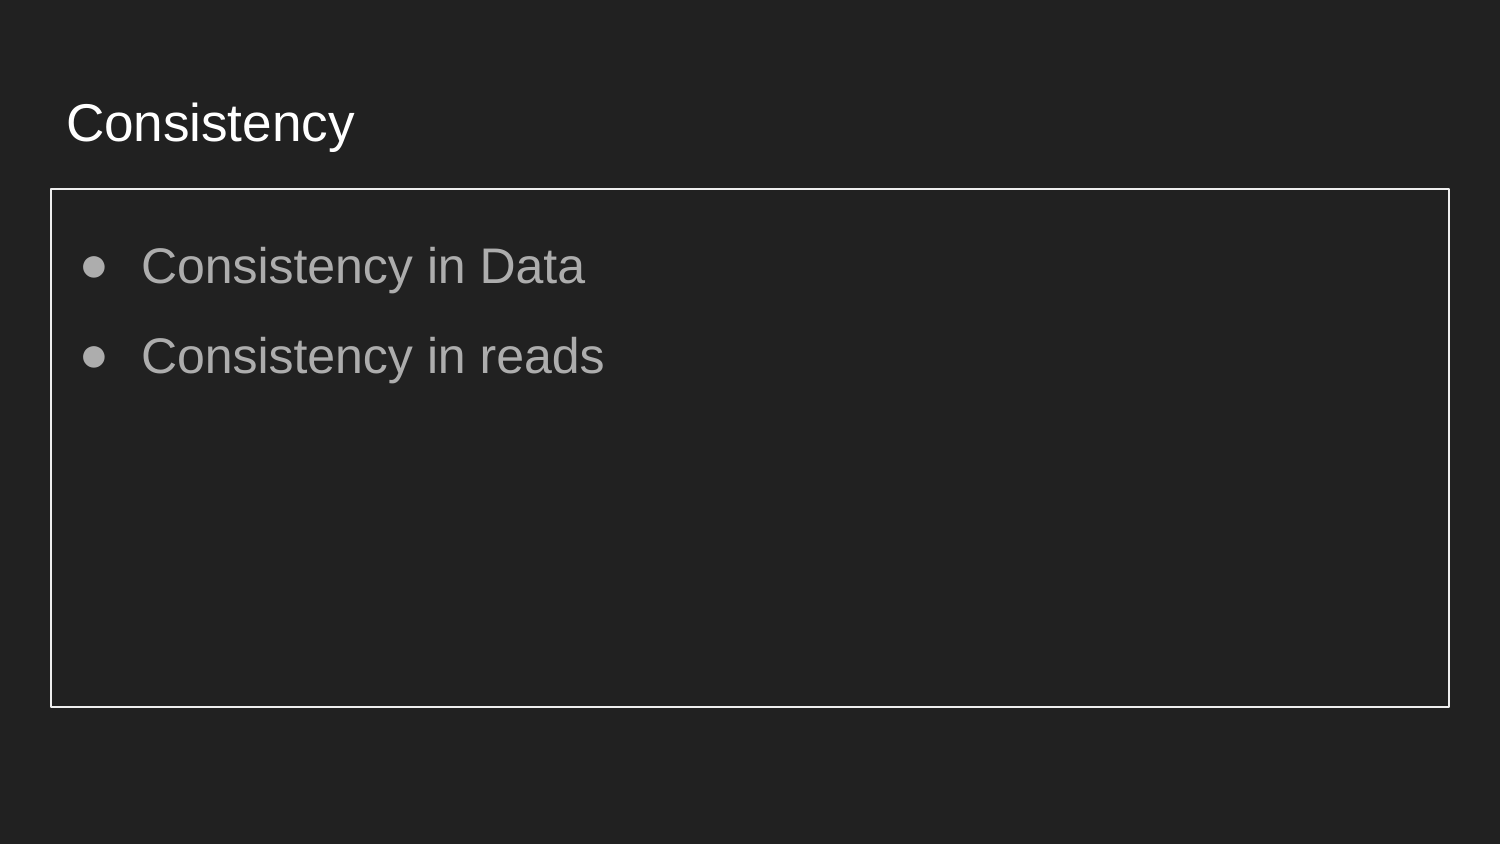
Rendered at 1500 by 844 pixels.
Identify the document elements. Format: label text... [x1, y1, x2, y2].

title Consistency [51, 72, 1449, 167]
list Consistency in Data Consistency in reads [51, 189, 1449, 708]
